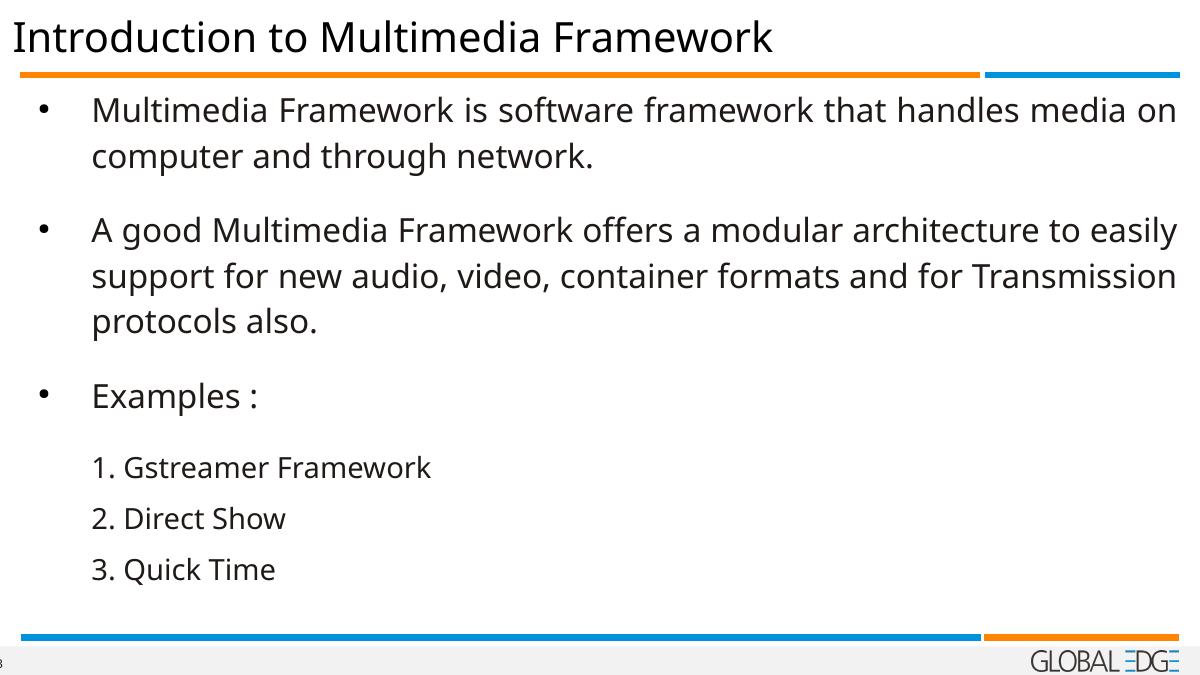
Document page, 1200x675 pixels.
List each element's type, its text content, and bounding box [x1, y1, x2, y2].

list Multimedia Framework is software framework that handles media on computer and through network. A good Multimedia Framework offers a modular architecture to easily support for new audio, video, container formats and for Transmission protocols also. Examples : 1. Gstreamer Framework 2. Direct Show 3. Quick Time [20, 87, 1179, 628]
title Introduction to Multimedia Framework [12, 9, 1088, 63]
picture [1031, 650, 1179, 672]
